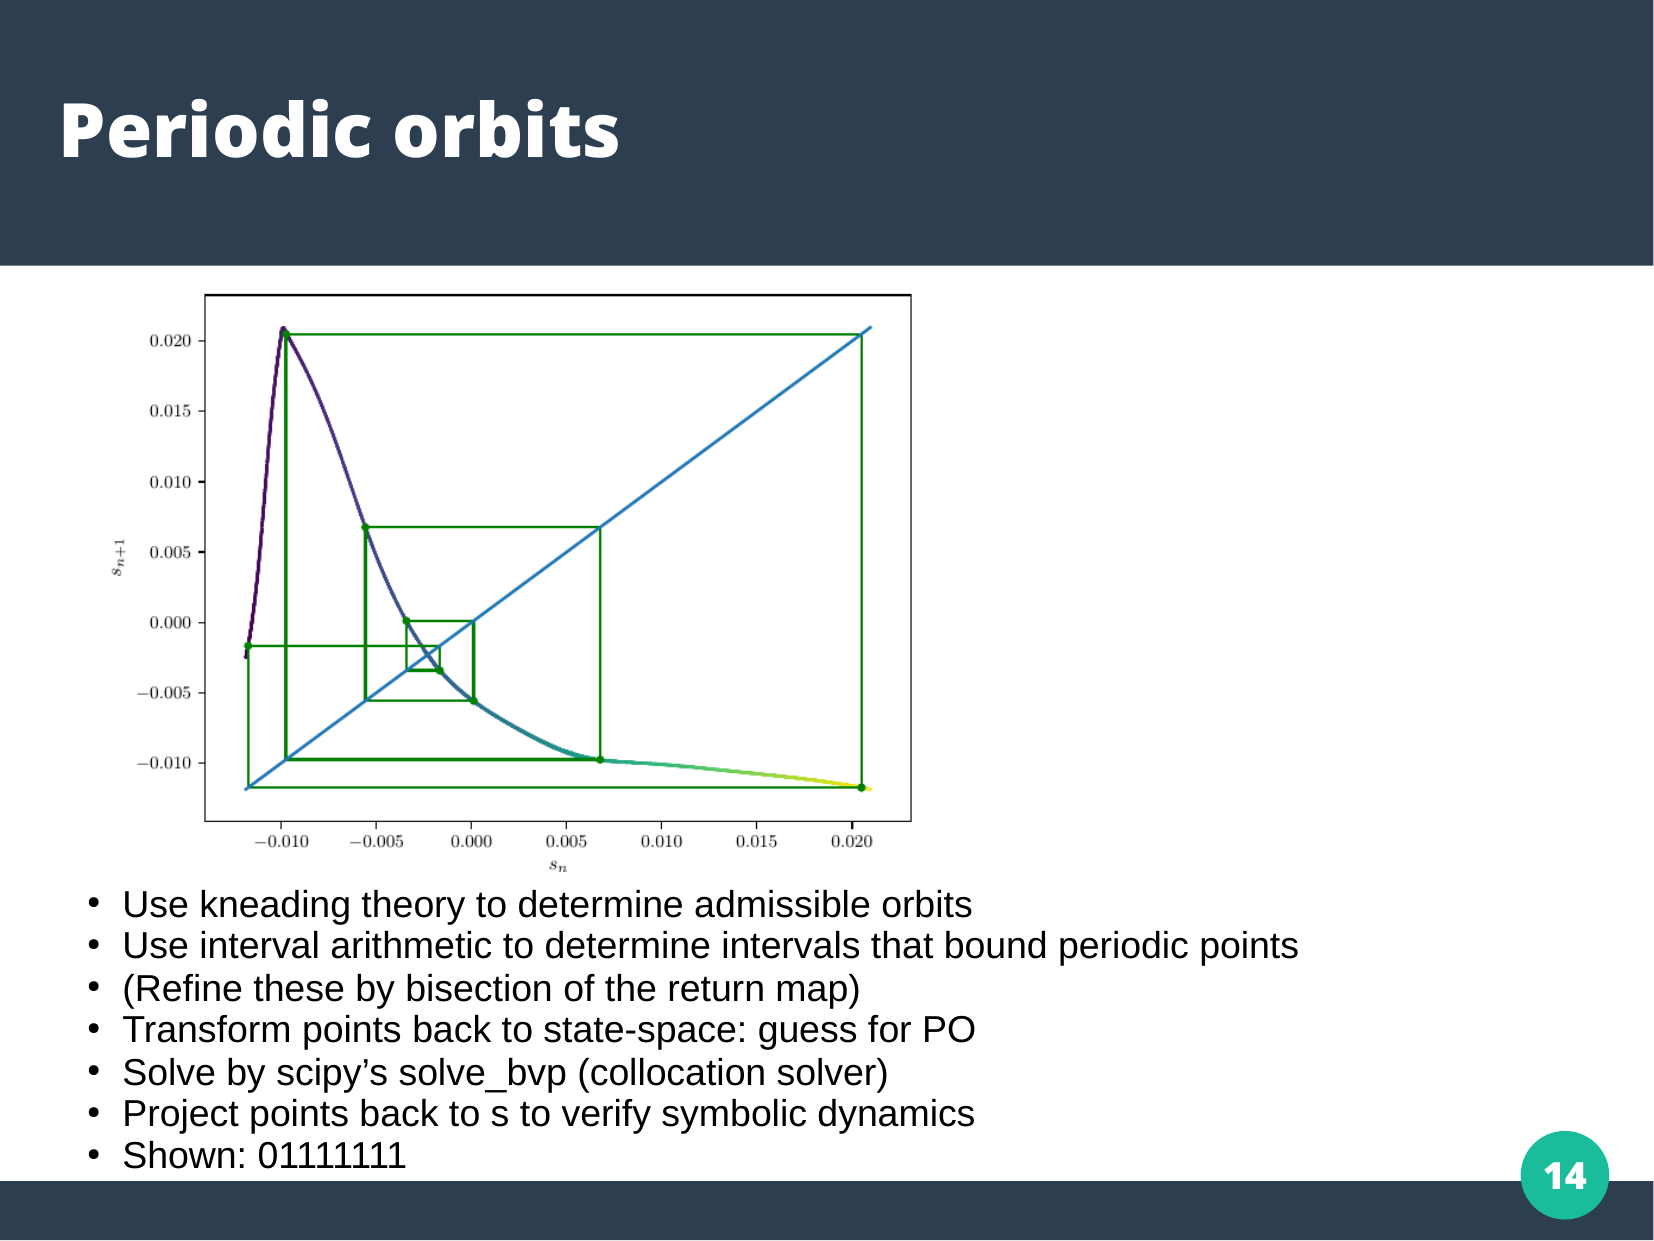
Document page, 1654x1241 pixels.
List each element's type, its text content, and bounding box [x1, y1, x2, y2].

title Periodic orbits [59, 49, 1595, 207]
picture [107, 275, 926, 873]
text_box Use kneading theory to determine admissible orbits Use interval arithmetic to determine intervals that bound periodic points (Refine these by bisection of the return map) Transform points back to state-space: guess for PO Solve by scipy’s solve_bvp (collocation solver) Project points back to s to verify symbolic dynamics Shown: 01111111 [72, 875, 1315, 1185]
